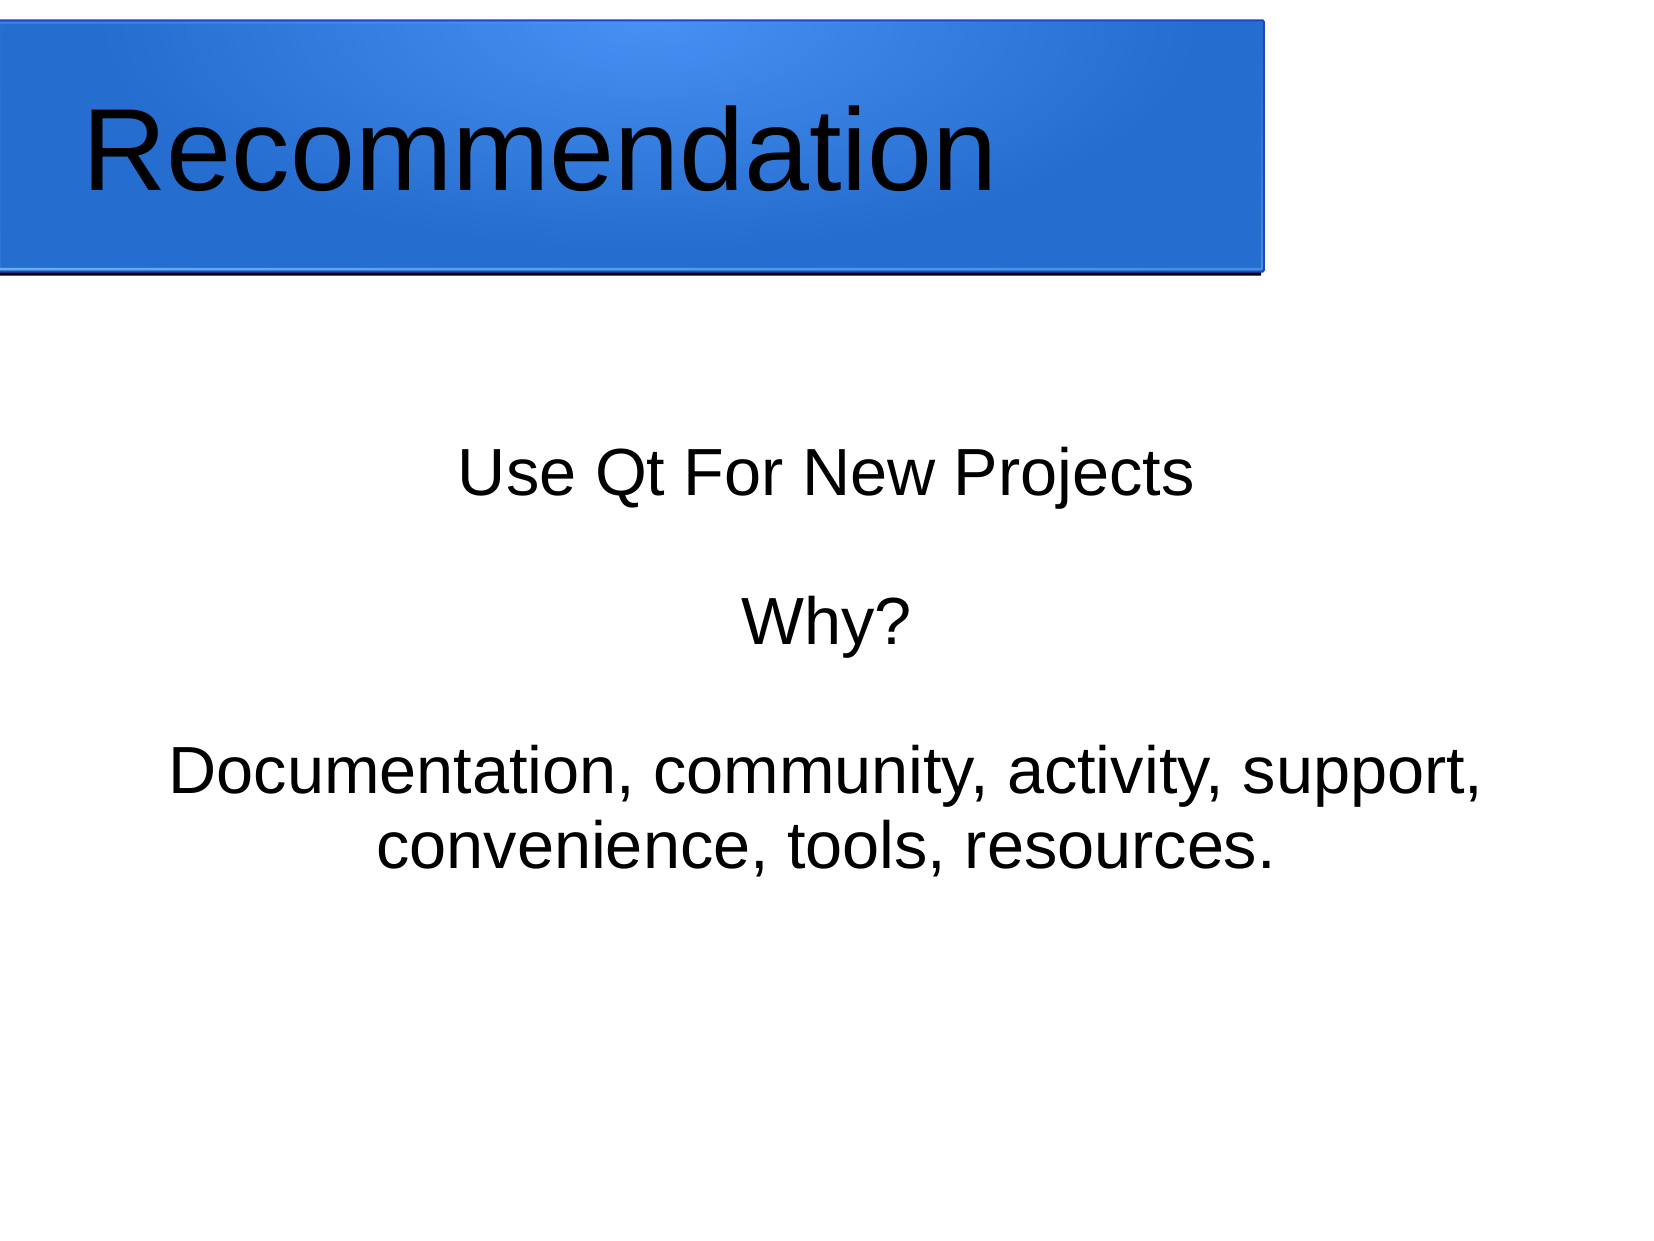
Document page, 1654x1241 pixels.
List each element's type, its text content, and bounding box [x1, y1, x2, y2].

subtitle Use Qt For New Projects Why? Documentation, community, activity, support, convenience, tools, resources. [82, 299, 1571, 1019]
title Recommendation [82, 47, 1235, 252]
